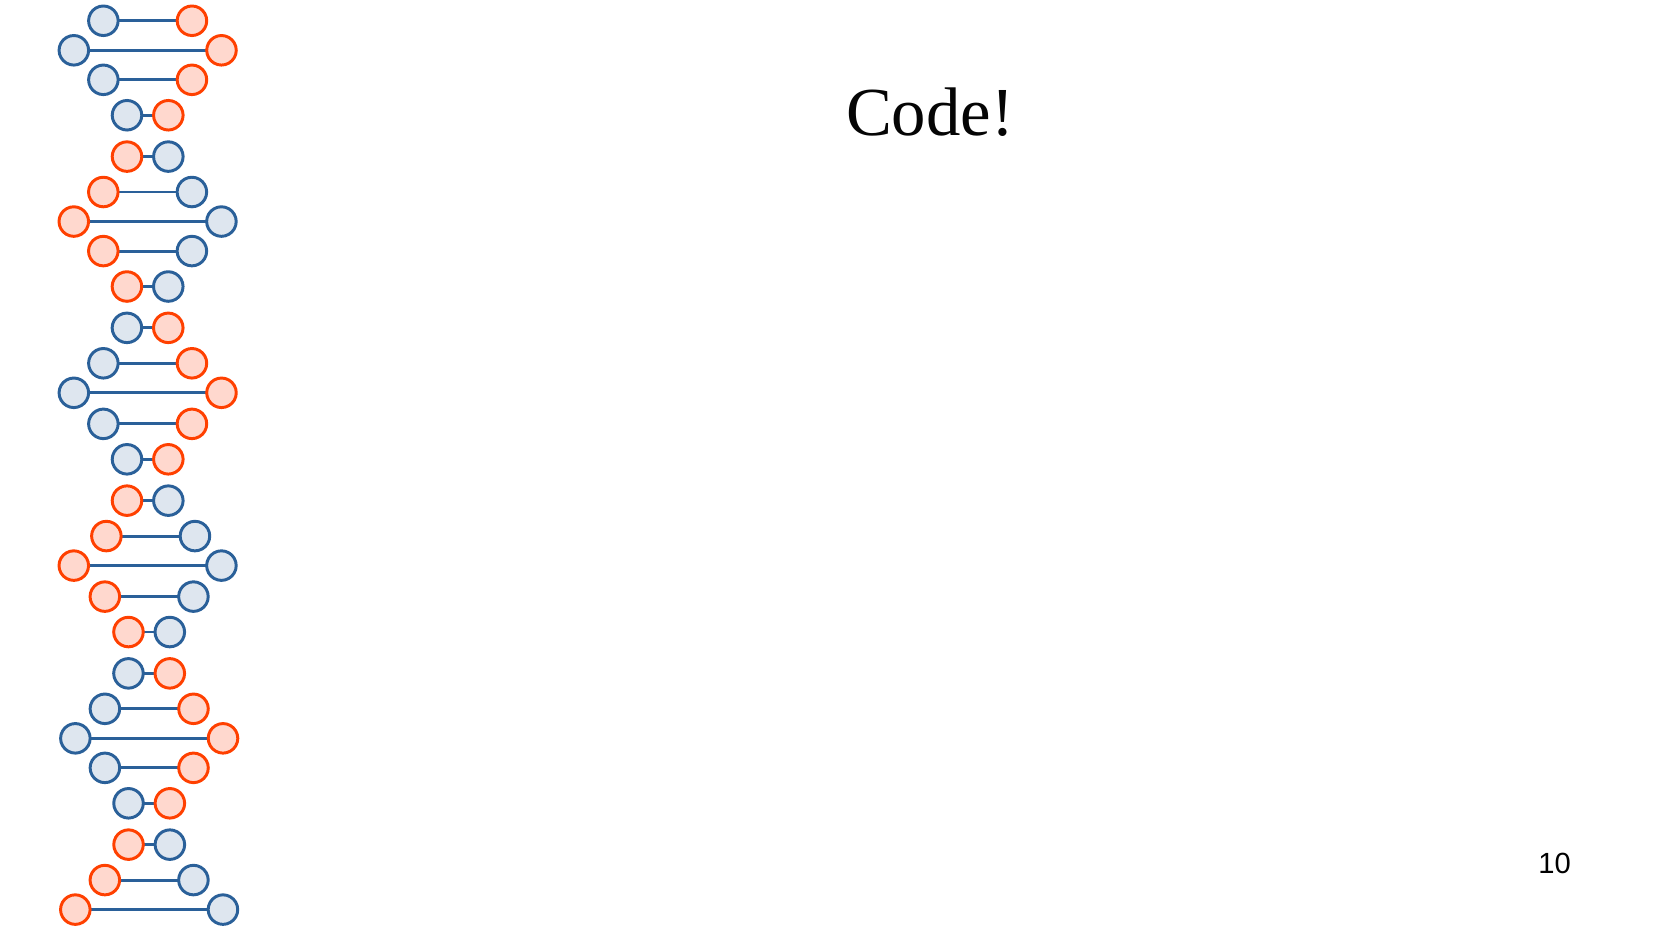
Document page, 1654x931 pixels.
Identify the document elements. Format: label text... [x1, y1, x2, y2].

title Code! [265, 35, 1595, 189]
